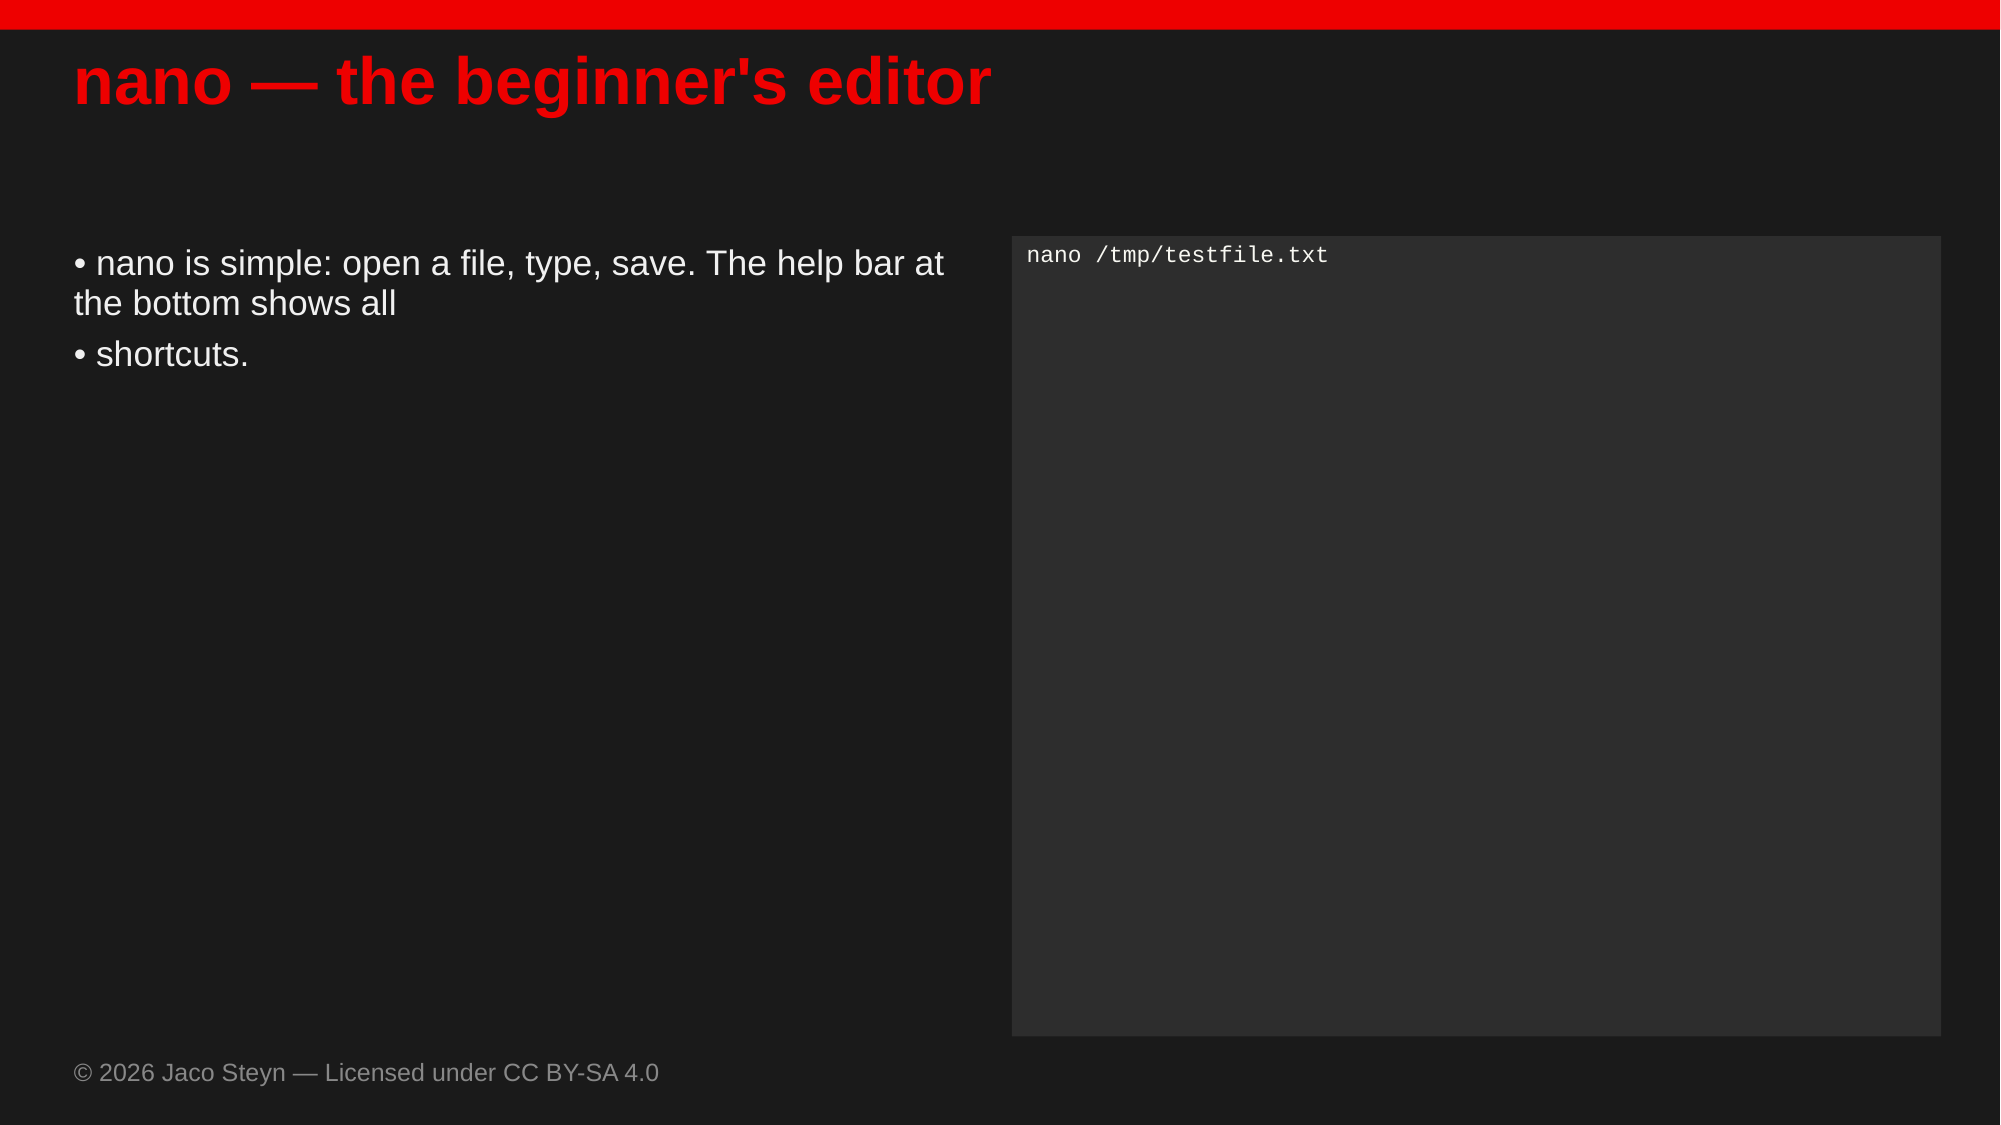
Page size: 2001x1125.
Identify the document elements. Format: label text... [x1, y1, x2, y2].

text_box • nano is simple: open a file, type, save. The help bar at the bottom shows all • shortcuts. [59, 236, 989, 1037]
text_box nano — the beginner's editor [59, 36, 1942, 208]
text_box [0, 0, 2001, 30]
text_box © 2026 Jaco Steyn — Licensed under CC BY-SA 4.0 [59, 1051, 1942, 1093]
text_box nano /tmp/testfile.txt [1011, 236, 1942, 1037]
